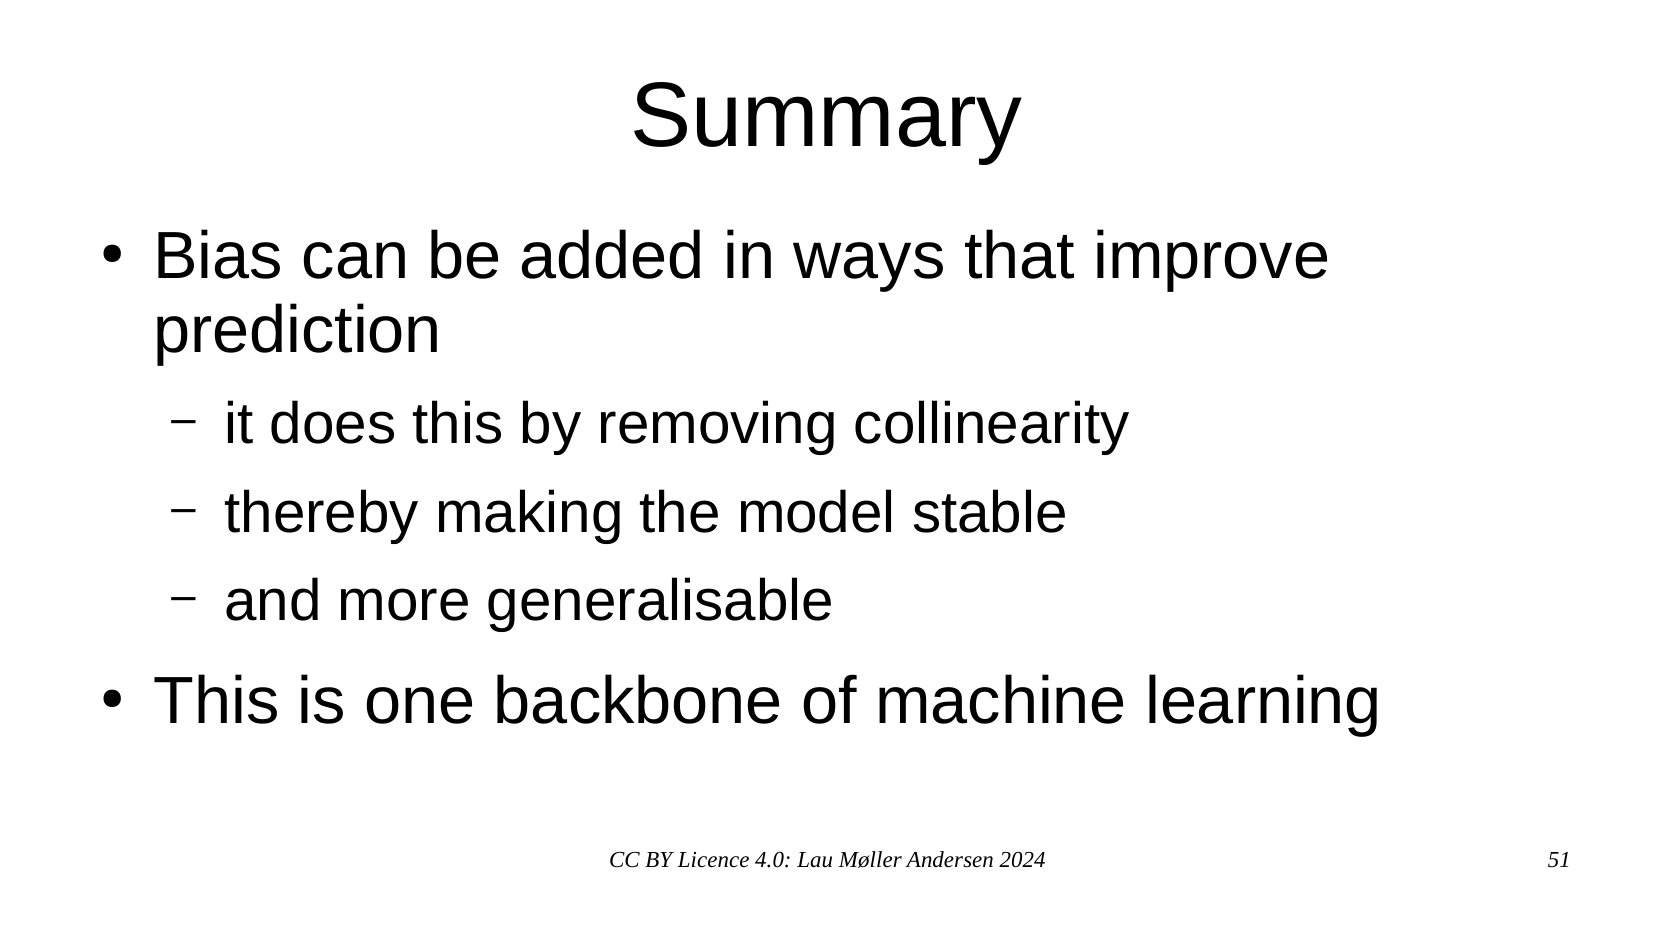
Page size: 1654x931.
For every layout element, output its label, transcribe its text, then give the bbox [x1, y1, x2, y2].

title Summary [82, 37, 1571, 193]
list Bias can be added in ways that improve prediction it does this by removing collinearity thereby making the model stable and more generalisable This is one backbone of machine learning [82, 217, 1571, 758]
